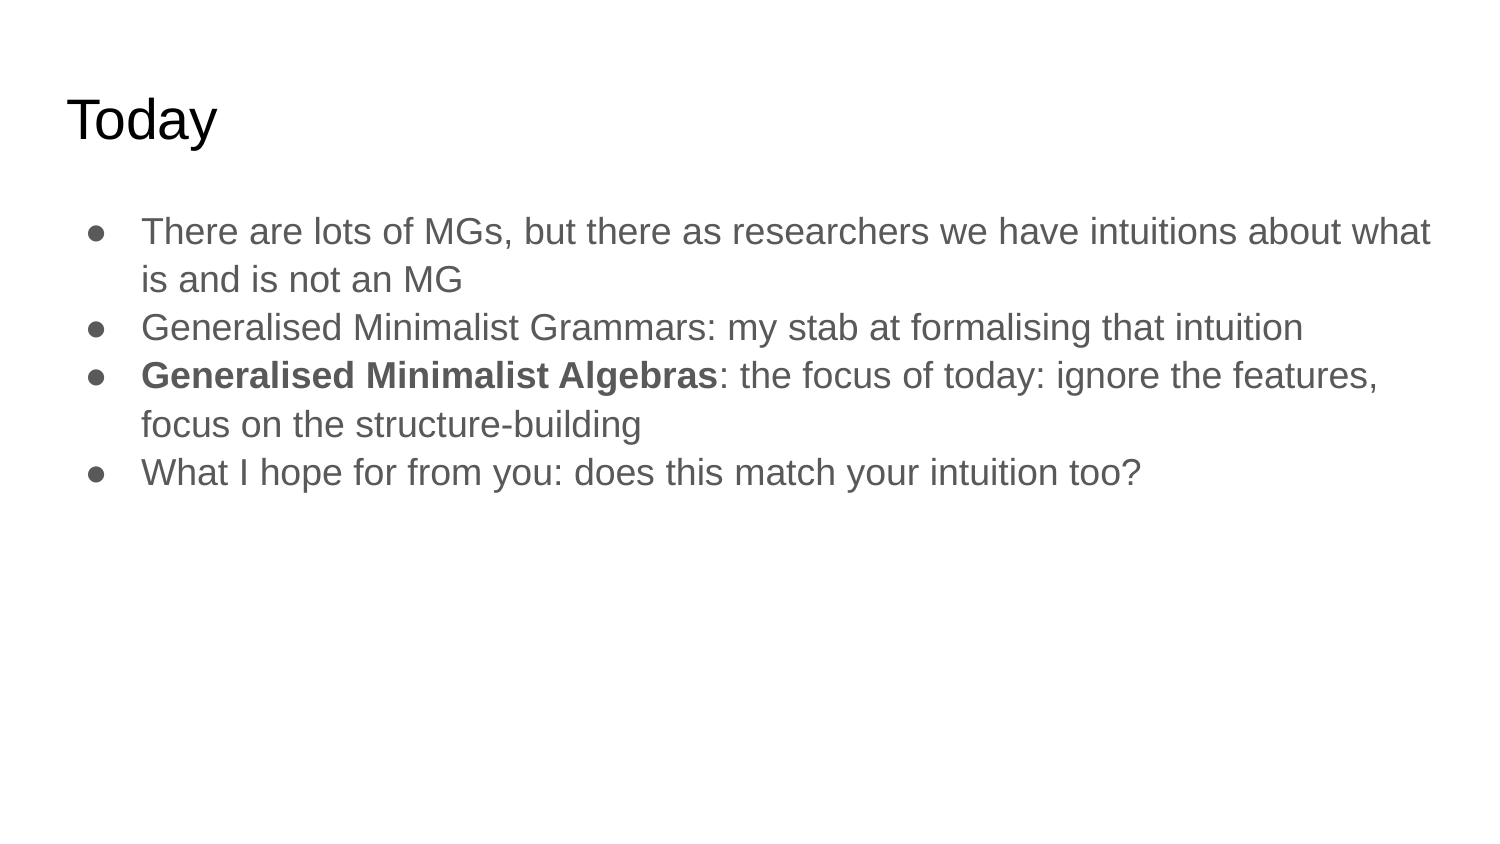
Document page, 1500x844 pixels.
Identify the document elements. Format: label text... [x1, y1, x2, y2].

list There are lots of MGs, but there as researchers we have intuitions about what is and is not an MG Generalised Minimalist Grammars: my stab at formalising that intuition Generalised Minimalist Algebras: the focus of today: ignore the features, focus on the structure-building What I hope for from you: does this match your intuition too? [51, 189, 1449, 750]
title Today [51, 72, 1449, 167]
